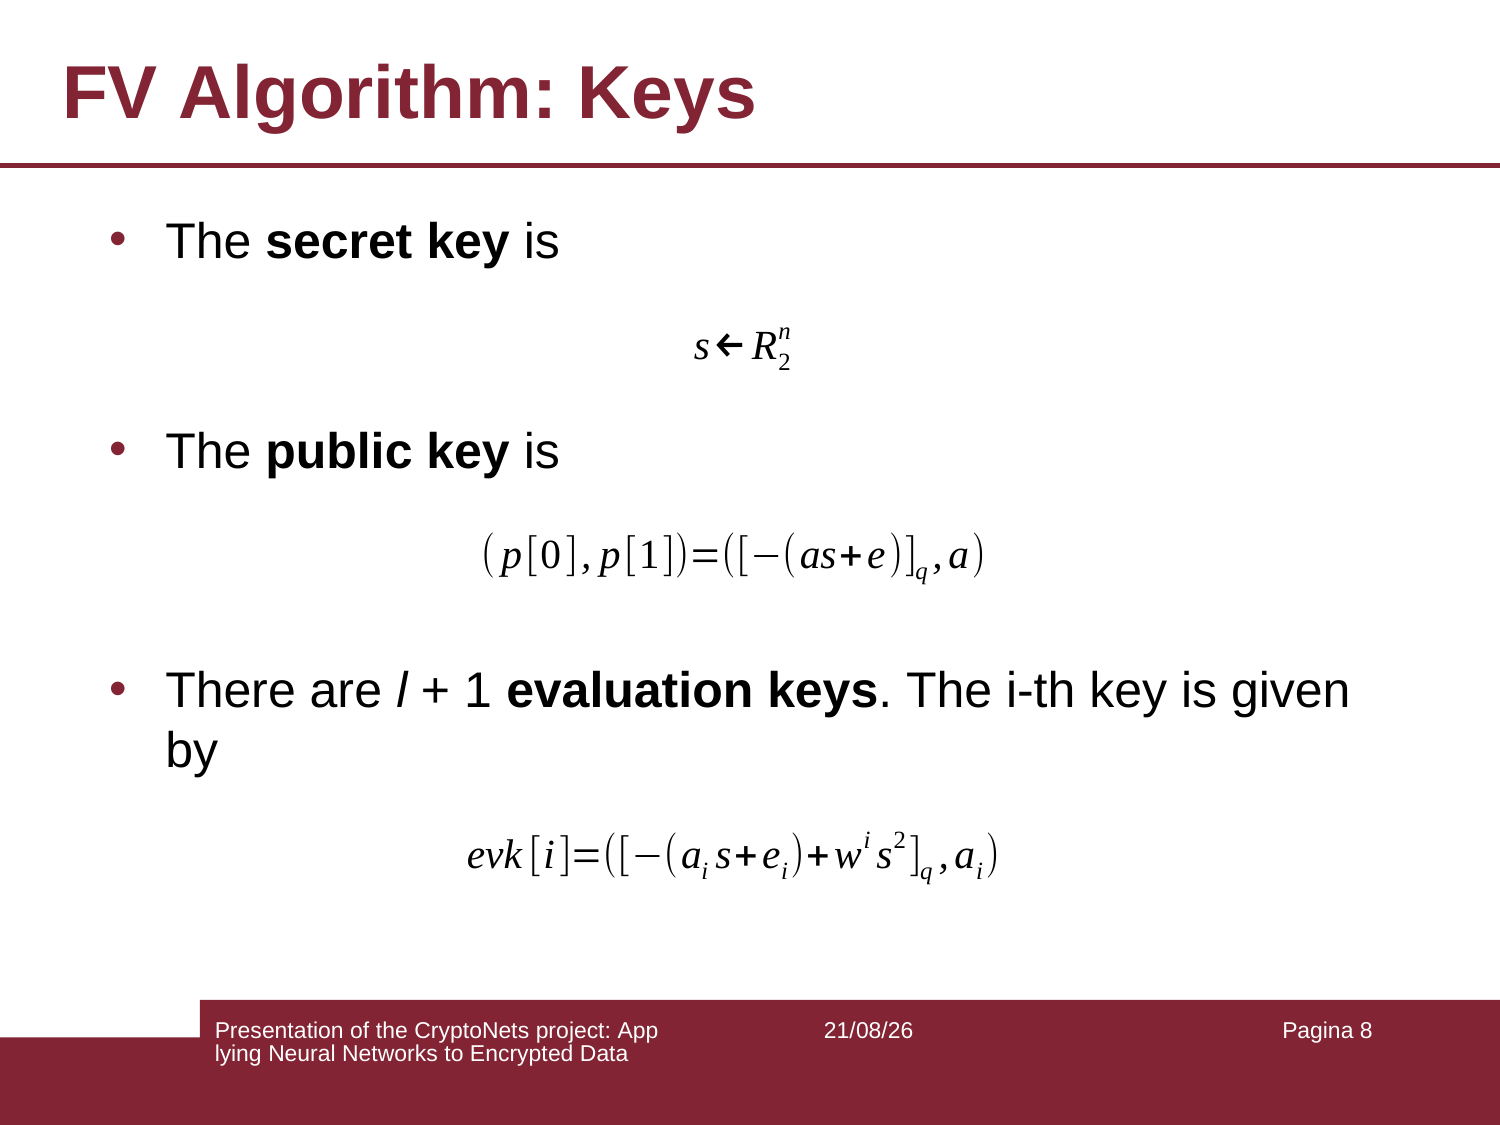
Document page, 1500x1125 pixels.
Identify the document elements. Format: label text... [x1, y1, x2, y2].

chart [474, 531, 993, 585]
title FV Algorithm: Keys [47, 35, 1382, 163]
chart [686, 317, 805, 377]
chart [460, 826, 1006, 885]
list The secret key is The public key is There are l + 1 evaluation keys. The i-th key is given by [94, 200, 1430, 934]
